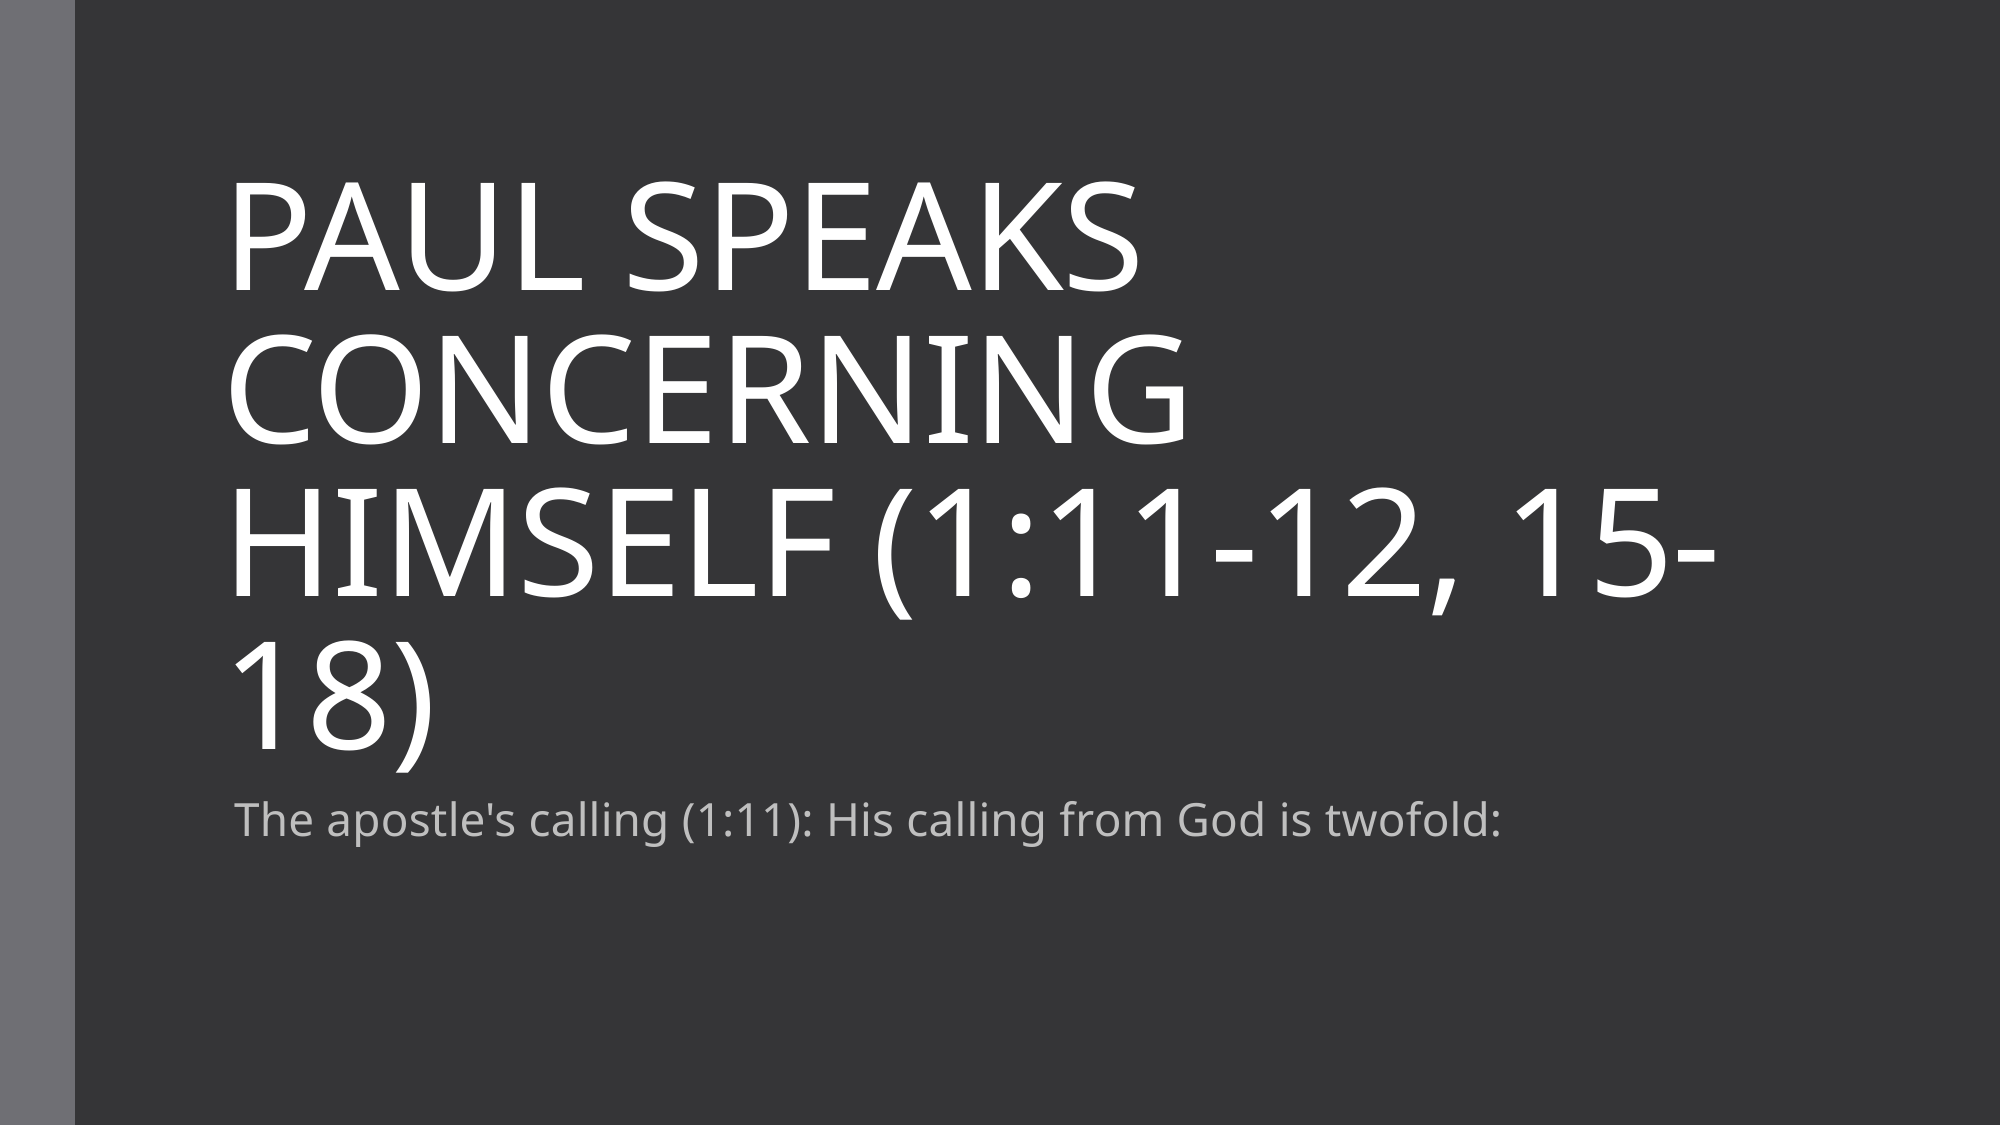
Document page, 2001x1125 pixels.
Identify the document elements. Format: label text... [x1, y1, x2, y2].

title PAUL SPEAKS CONCERNING HIMSELF (1:11-12, 15-18) [206, 124, 1752, 787]
subtitle The apostle's calling (1:11): His calling from God is twofold: [206, 787, 1752, 1066]
